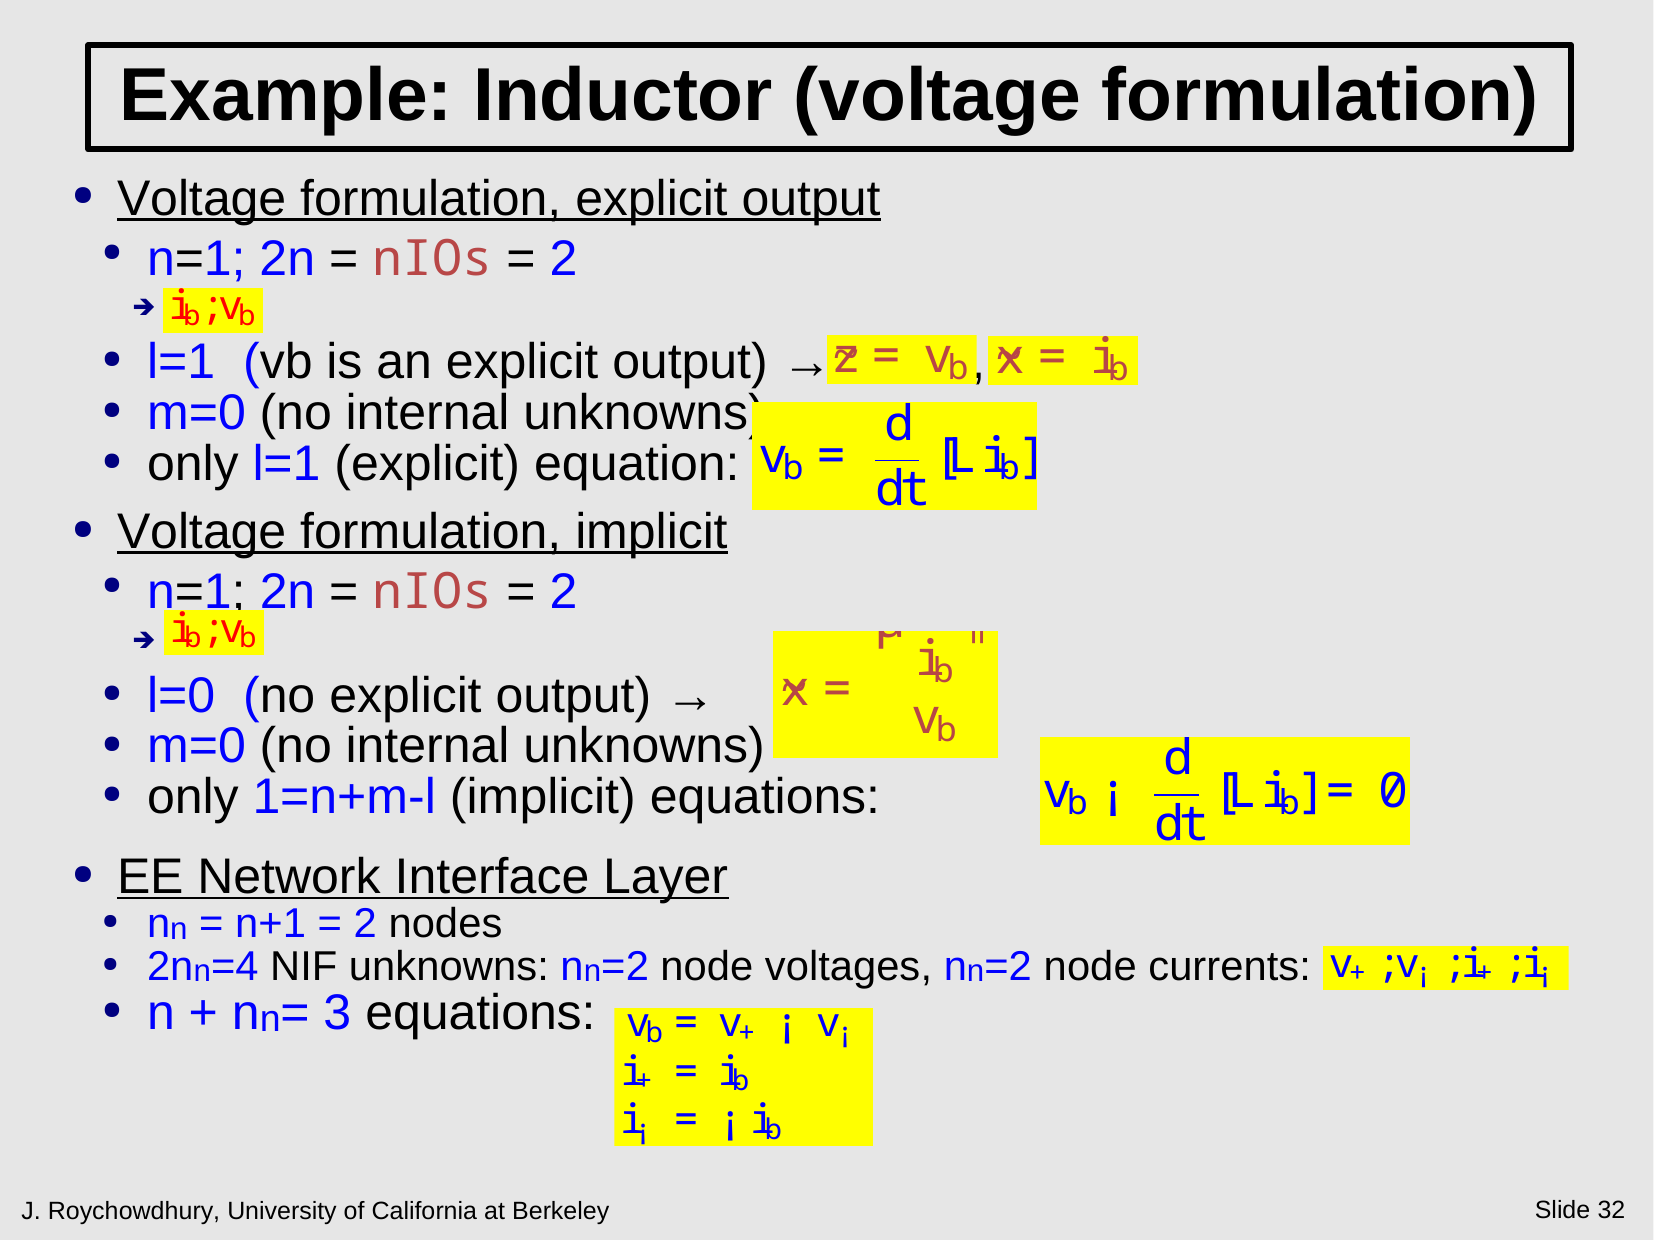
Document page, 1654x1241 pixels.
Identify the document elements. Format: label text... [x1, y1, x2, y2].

title Example: Inductor (voltage formulation) [88, 45, 1572, 150]
picture [752, 402, 1038, 510]
picture [773, 631, 999, 758]
picture [163, 288, 264, 333]
picture [614, 1007, 873, 1146]
picture [164, 610, 265, 655]
picture [988, 335, 1139, 385]
picture [1322, 945, 1569, 991]
picture [1039, 737, 1411, 845]
picture [826, 334, 977, 384]
list Voltage formulation, explicit output n=1; 2n = nIOs = 2 l=1 (vb is an explicit output) → , m=0 (no internal unknowns) only l=1 (explicit) equation: Voltage formulation, implicit n=1; 2n = nIOs = 2 l=0 (no explicit output) → m=0 (no internal unknowns) only 1=n+m-l (implicit) equations: EE Network Interface Layer nn = n+1 = 2 nodes 2nn=4 NIF unknowns: nn=2 node voltages, nn=2 node currents: n + nn= 3 equations: [41, 174, 1455, 1070]
